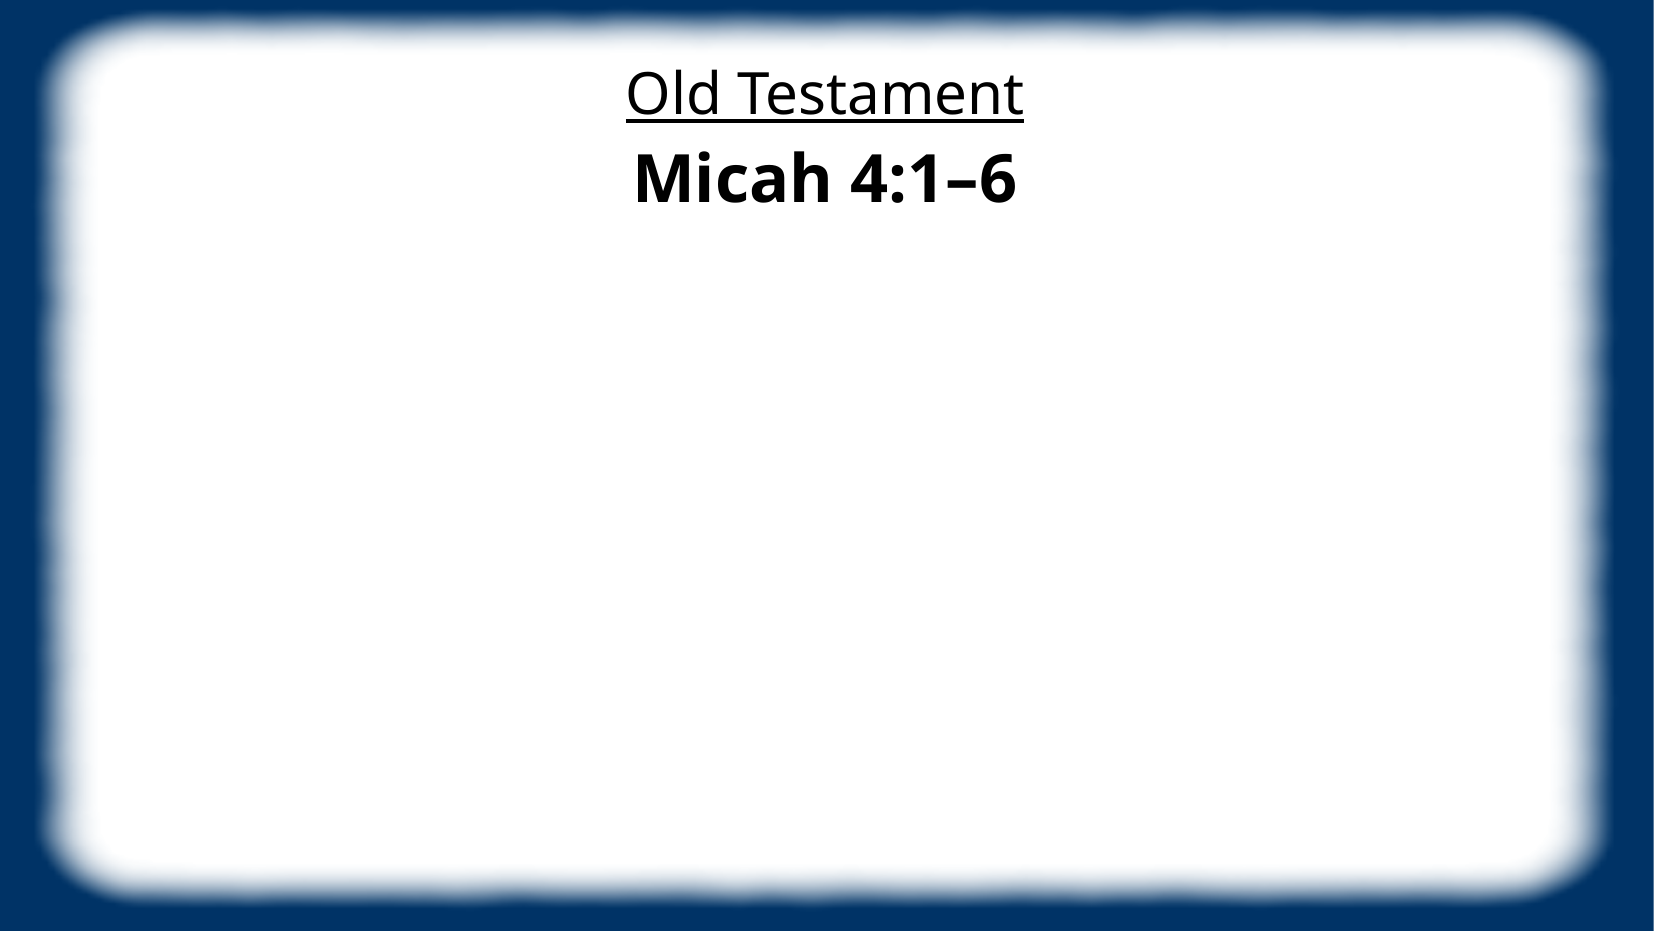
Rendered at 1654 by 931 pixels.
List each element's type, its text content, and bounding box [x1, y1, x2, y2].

text_box Old Testament Micah 4:1–6 [90, 45, 1561, 226]
picture [0, 0, 1654, 931]
